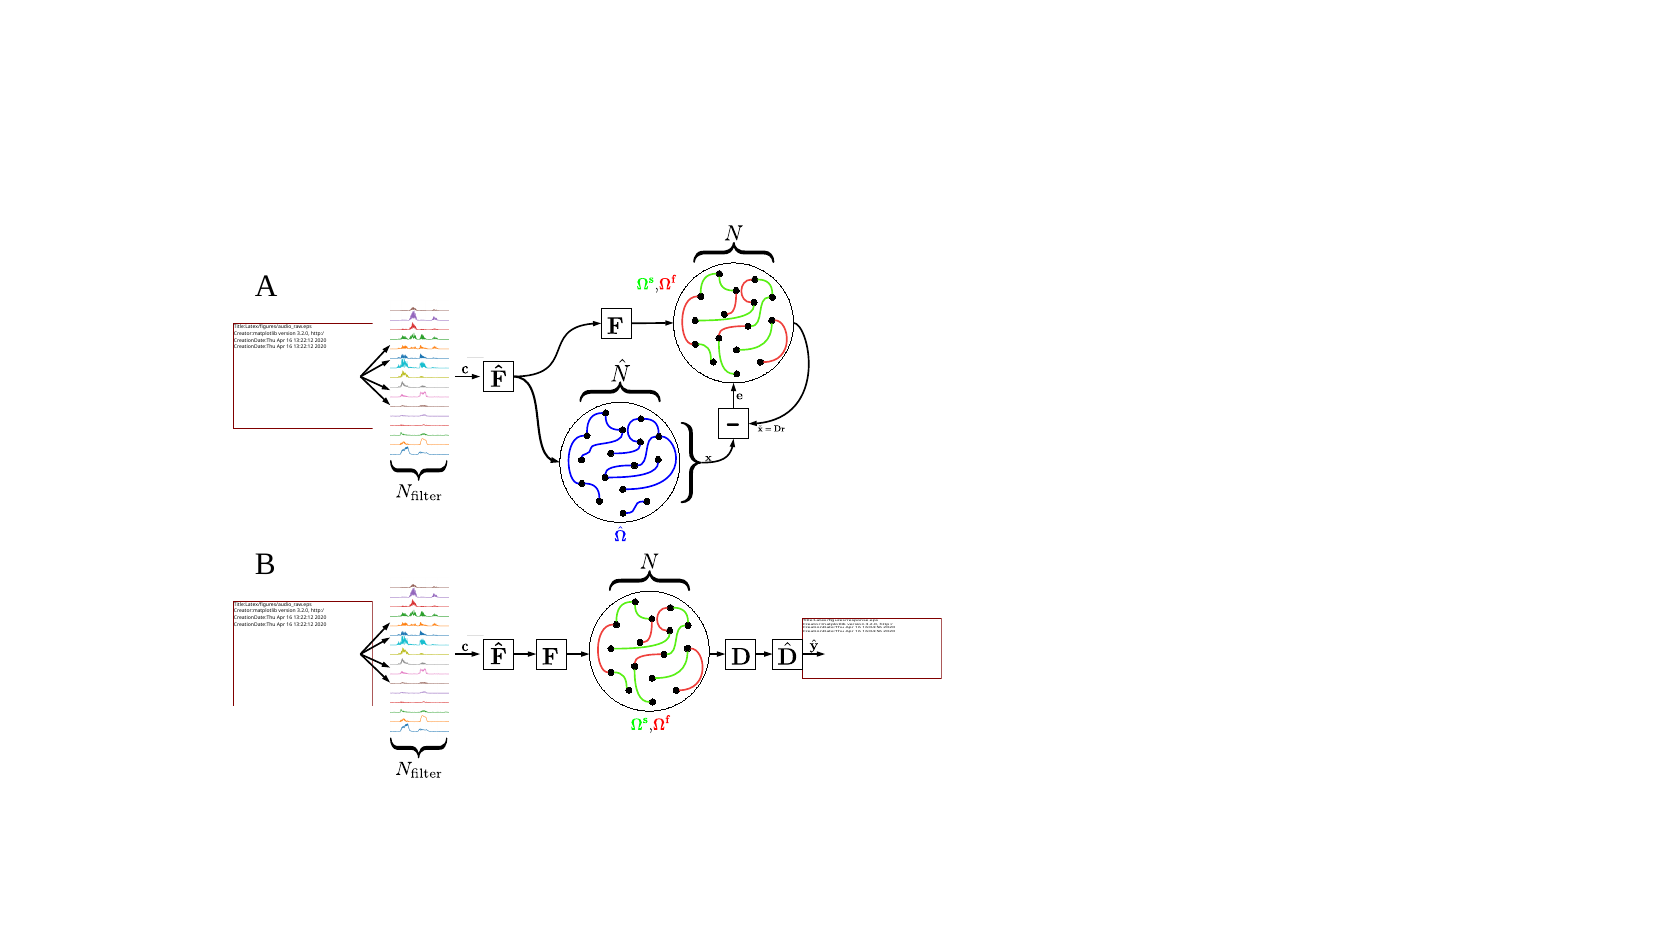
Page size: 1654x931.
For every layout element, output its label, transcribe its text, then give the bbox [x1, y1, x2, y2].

text_box [579, 365, 661, 403]
text_box [614, 530, 626, 542]
text_box [640, 553, 659, 569]
text_box [396, 484, 413, 498]
picture [232, 323, 373, 429]
text_box [461, 366, 469, 374]
picture [232, 600, 373, 706]
picture [390, 300, 449, 466]
text_box [637, 278, 649, 290]
text_box [559, 402, 680, 523]
text_box [653, 715, 671, 730]
text_box [736, 393, 743, 400]
text_box [483, 639, 514, 670]
text_box [774, 425, 785, 432]
text_box [673, 262, 794, 383]
text_box [390, 459, 448, 481]
text_box [757, 425, 763, 432]
text_box [601, 308, 632, 339]
picture [365, 649, 373, 658]
text_box [461, 643, 469, 652]
text_box [396, 761, 413, 775]
text_box [631, 718, 643, 730]
text_box [536, 639, 567, 670]
picture [390, 577, 449, 743]
text_box [483, 361, 514, 392]
text_box [608, 570, 691, 592]
text_box [423, 491, 442, 501]
text_box [680, 422, 701, 504]
text_box [724, 225, 743, 241]
text_box [390, 737, 448, 759]
picture [364, 372, 373, 380]
text_box [659, 274, 677, 290]
text_box [589, 591, 710, 712]
text_box B [240, 538, 291, 589]
text_box [809, 643, 818, 653]
text_box [772, 639, 803, 670]
text_box [411, 768, 423, 778]
picture [801, 618, 942, 679]
text_box [725, 639, 756, 670]
text_box [411, 490, 423, 501]
text_box [693, 242, 775, 263]
text_box [718, 408, 749, 439]
text_box A [240, 261, 293, 311]
text_box [423, 769, 442, 778]
